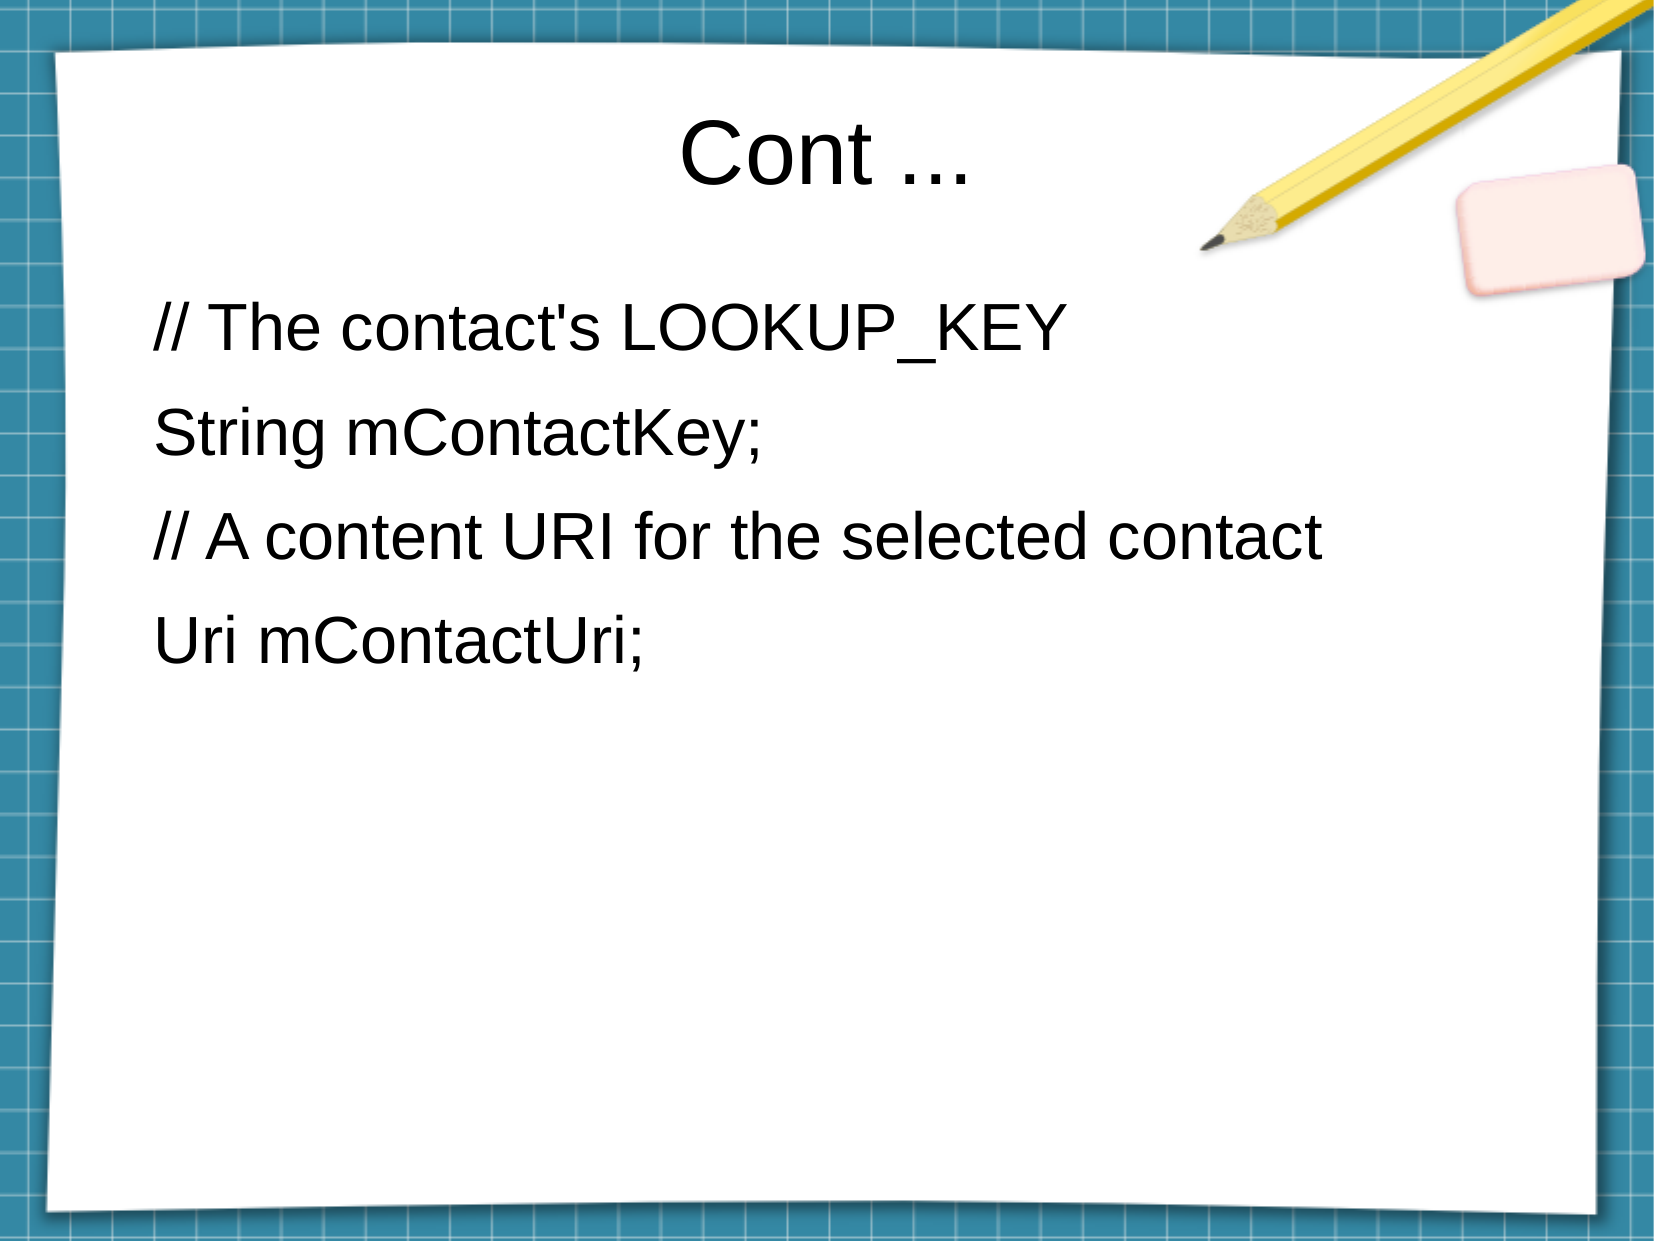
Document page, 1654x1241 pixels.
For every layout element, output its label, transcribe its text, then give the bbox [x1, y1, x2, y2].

title Cont ... [82, 49, 1571, 257]
list // The contact's LOOKUP_KEY String mContactKey; // A content URI for the selected contact Uri mContactUri; [82, 290, 1571, 1010]
picture [0, 0, 1654, 1241]
